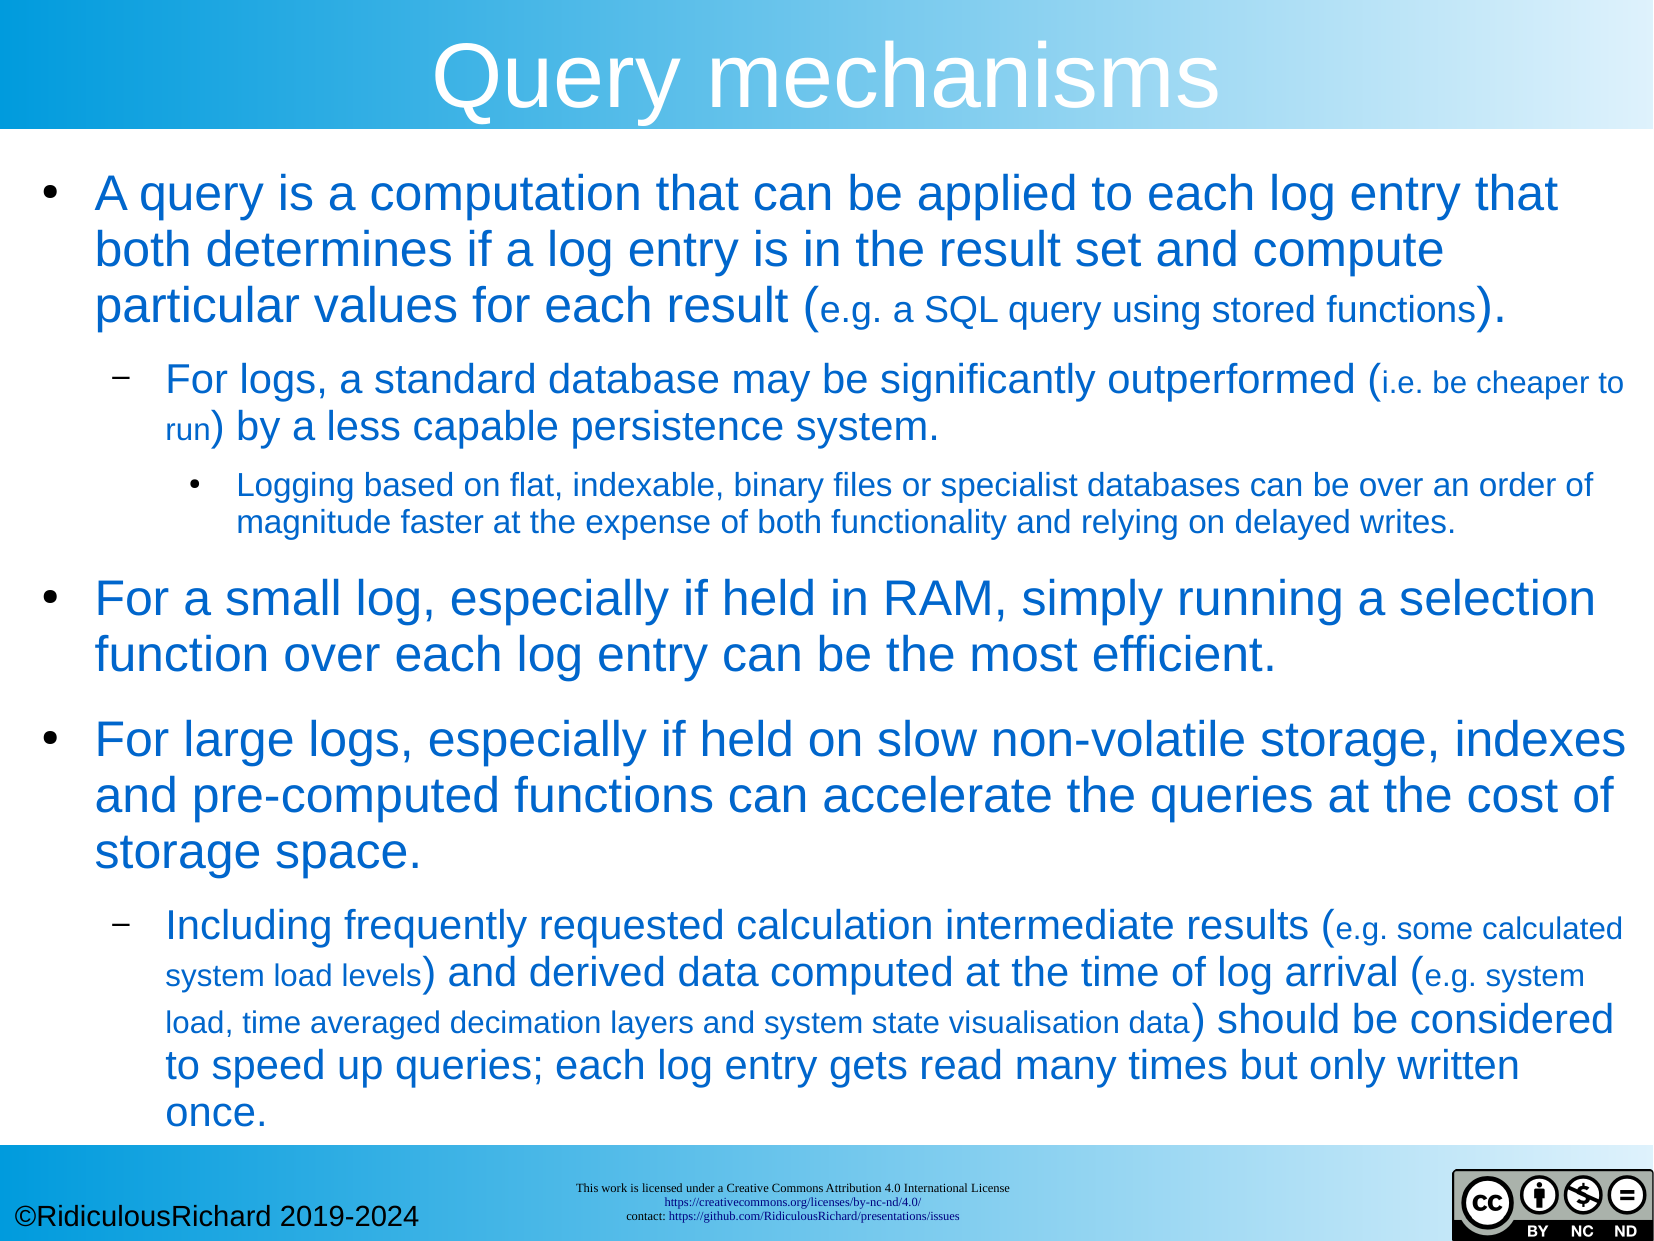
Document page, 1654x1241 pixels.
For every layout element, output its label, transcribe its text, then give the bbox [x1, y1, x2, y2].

list A query is a computation that can be applied to each log entry that both determines if a log entry is in the result set and compute particular values for each result (e.g. a SQL query using stored functions). For logs, a standard database may be significantly outperformed (i.e. be cheaper to run) by a less capable persistence system. Logging based on flat, indexable, binary files or specialist databases can be over an order of magnitude faster at the expense of both functionality and relying on delayed writes. For a small log, especially if held in RAM, simply running a selection function over each log entry can be the most efficient. For large logs, especially if held on slow non-volatile storage, indexes and pre-computed functions can accelerate the queries at the cost of storage space. Including frequently requested calculation intermediate results (e.g. some calculated system load levels) and derived data computed at the time of log arrival (e.g. system load, time averaged decimation layers and system state visualisation data) should be considered to speed up queries; each log entry gets read many times but only written once. [23, 165, 1630, 1123]
title Query mechanisms [82, 23, 1571, 129]
picture [1452, 1169, 1654, 1241]
picture [138, 1146, 142, 1241]
